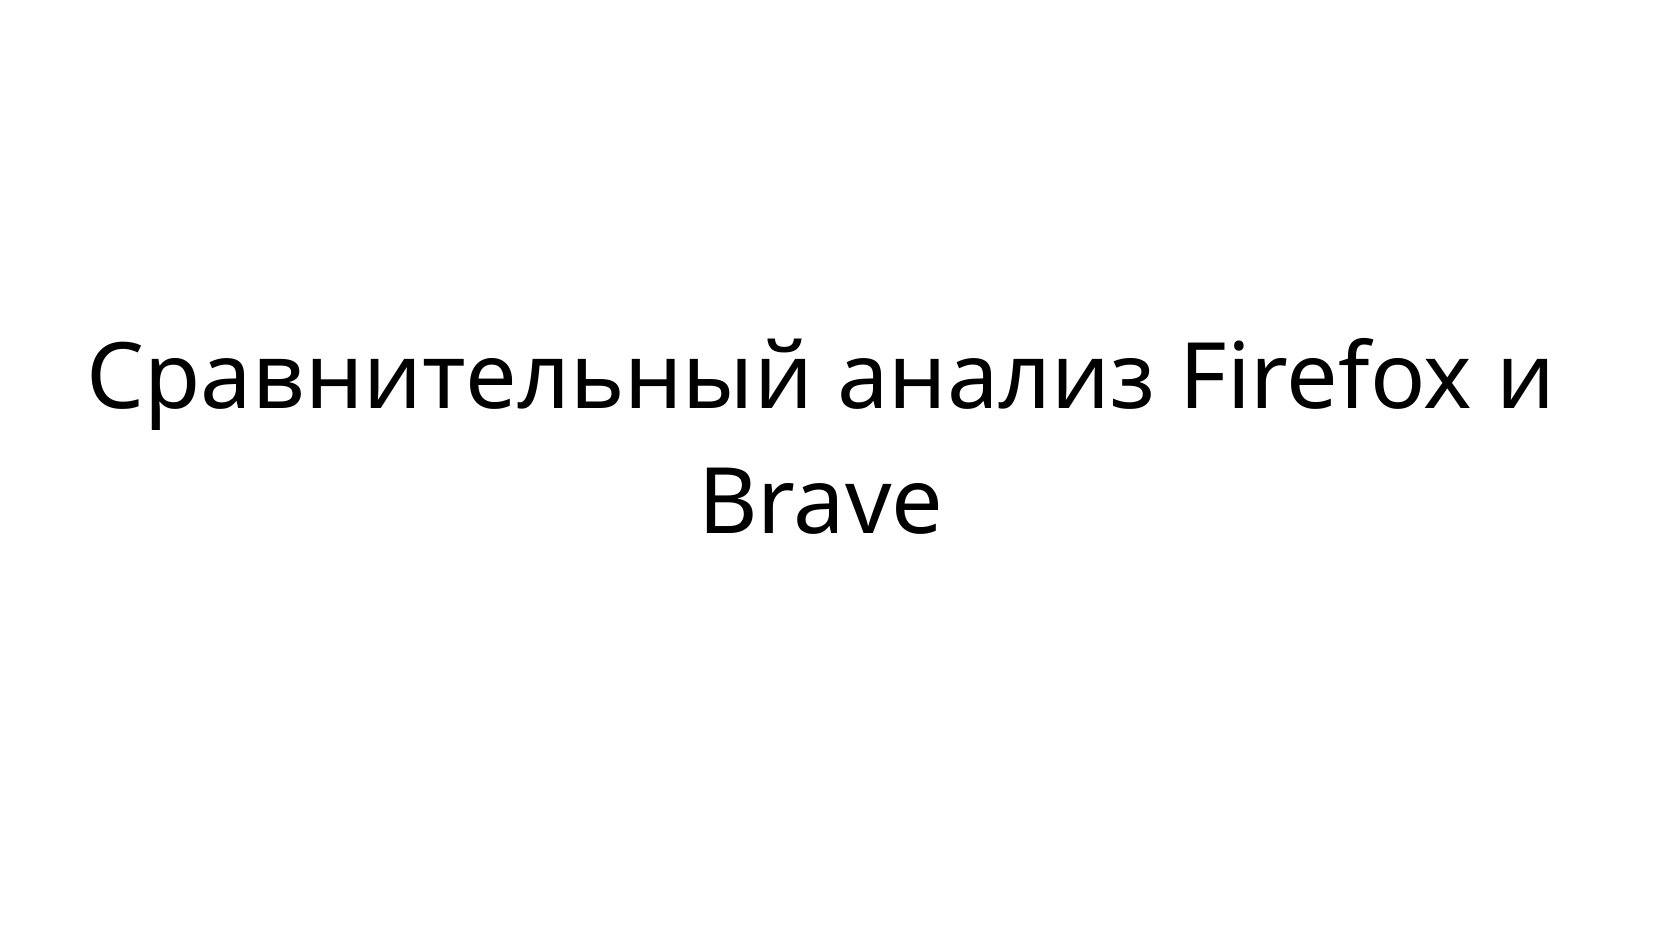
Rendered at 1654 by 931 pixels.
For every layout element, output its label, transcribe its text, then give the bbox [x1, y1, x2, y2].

title Сравнительный анализ Firefox и Brave [76, 310, 1565, 562]
